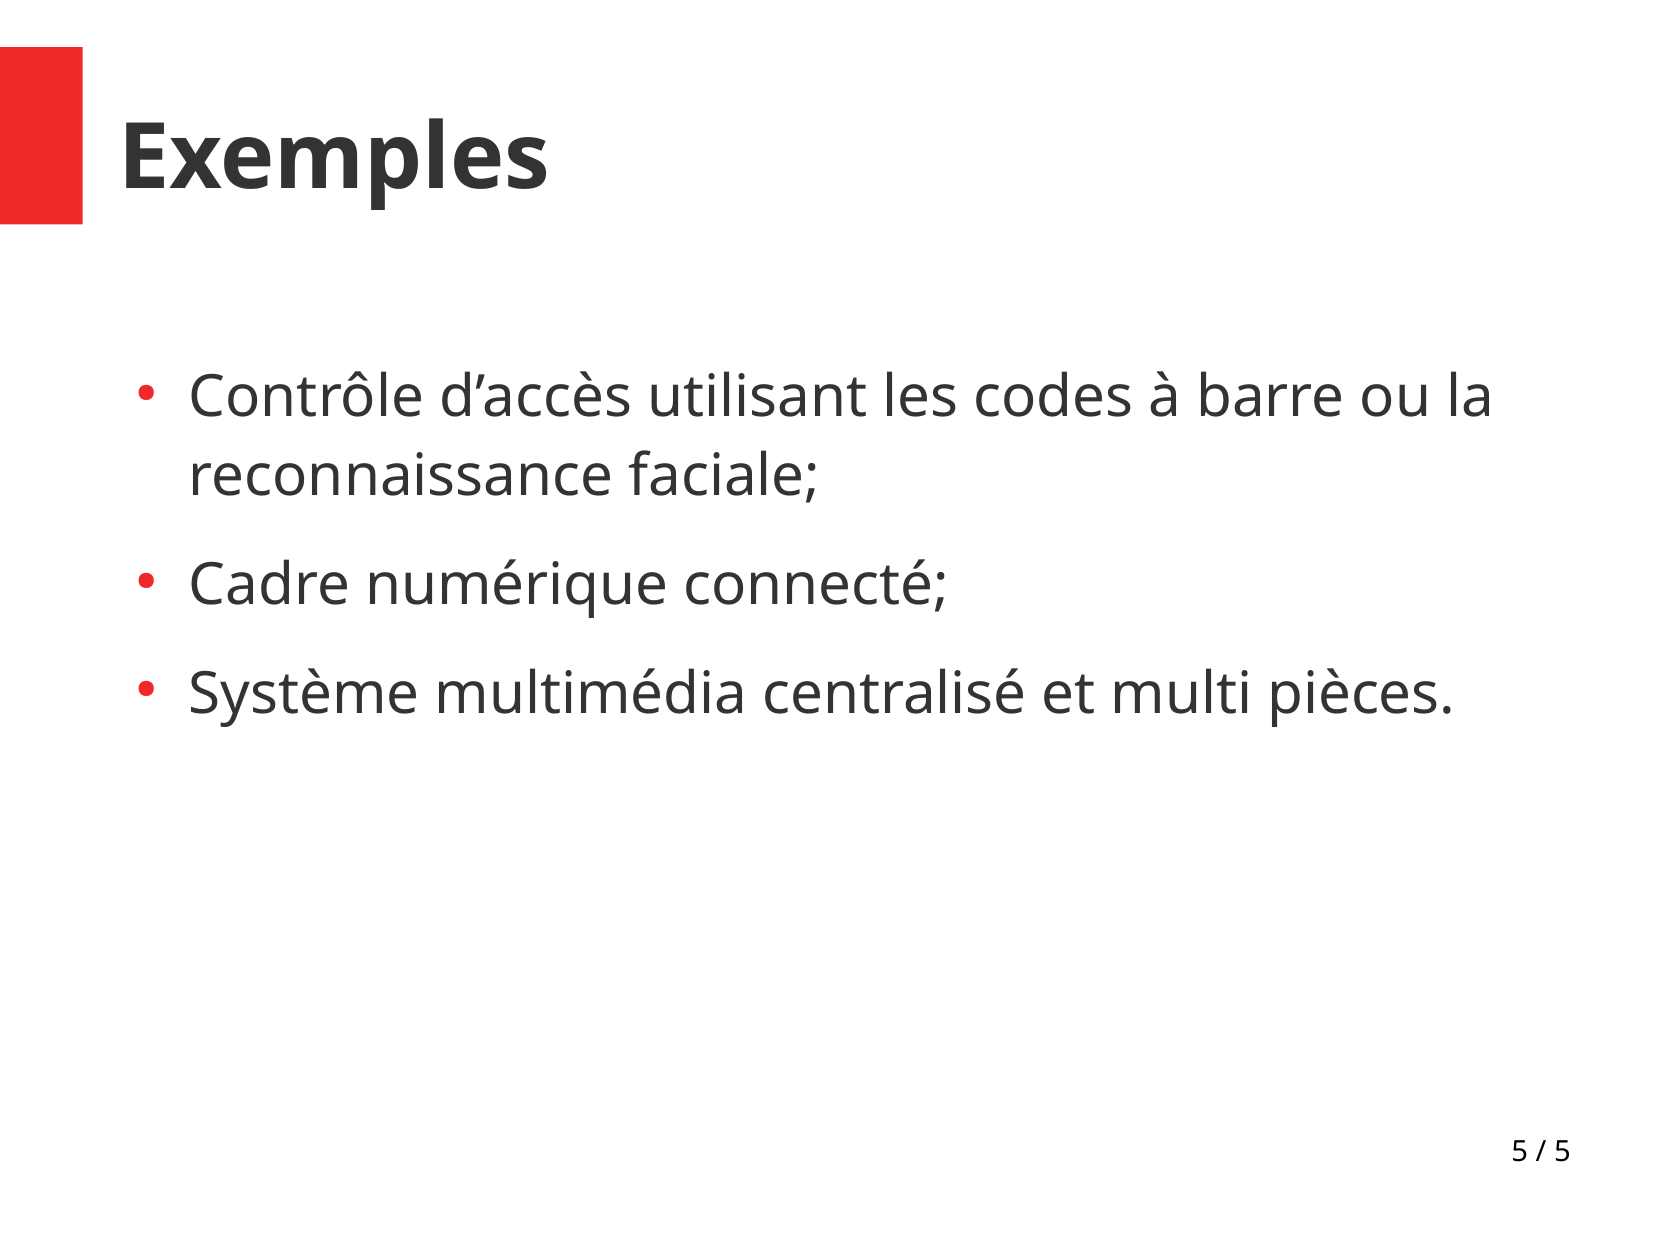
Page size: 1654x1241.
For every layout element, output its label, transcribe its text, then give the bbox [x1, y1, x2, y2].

title Exemples [118, 49, 1571, 257]
list Contrôle d’accès utilisant les codes à barre ou la reconnaissance faciale; Cadre numérique connecté; Système multimédia centralisé et multi pièces. [118, 354, 1536, 1074]
